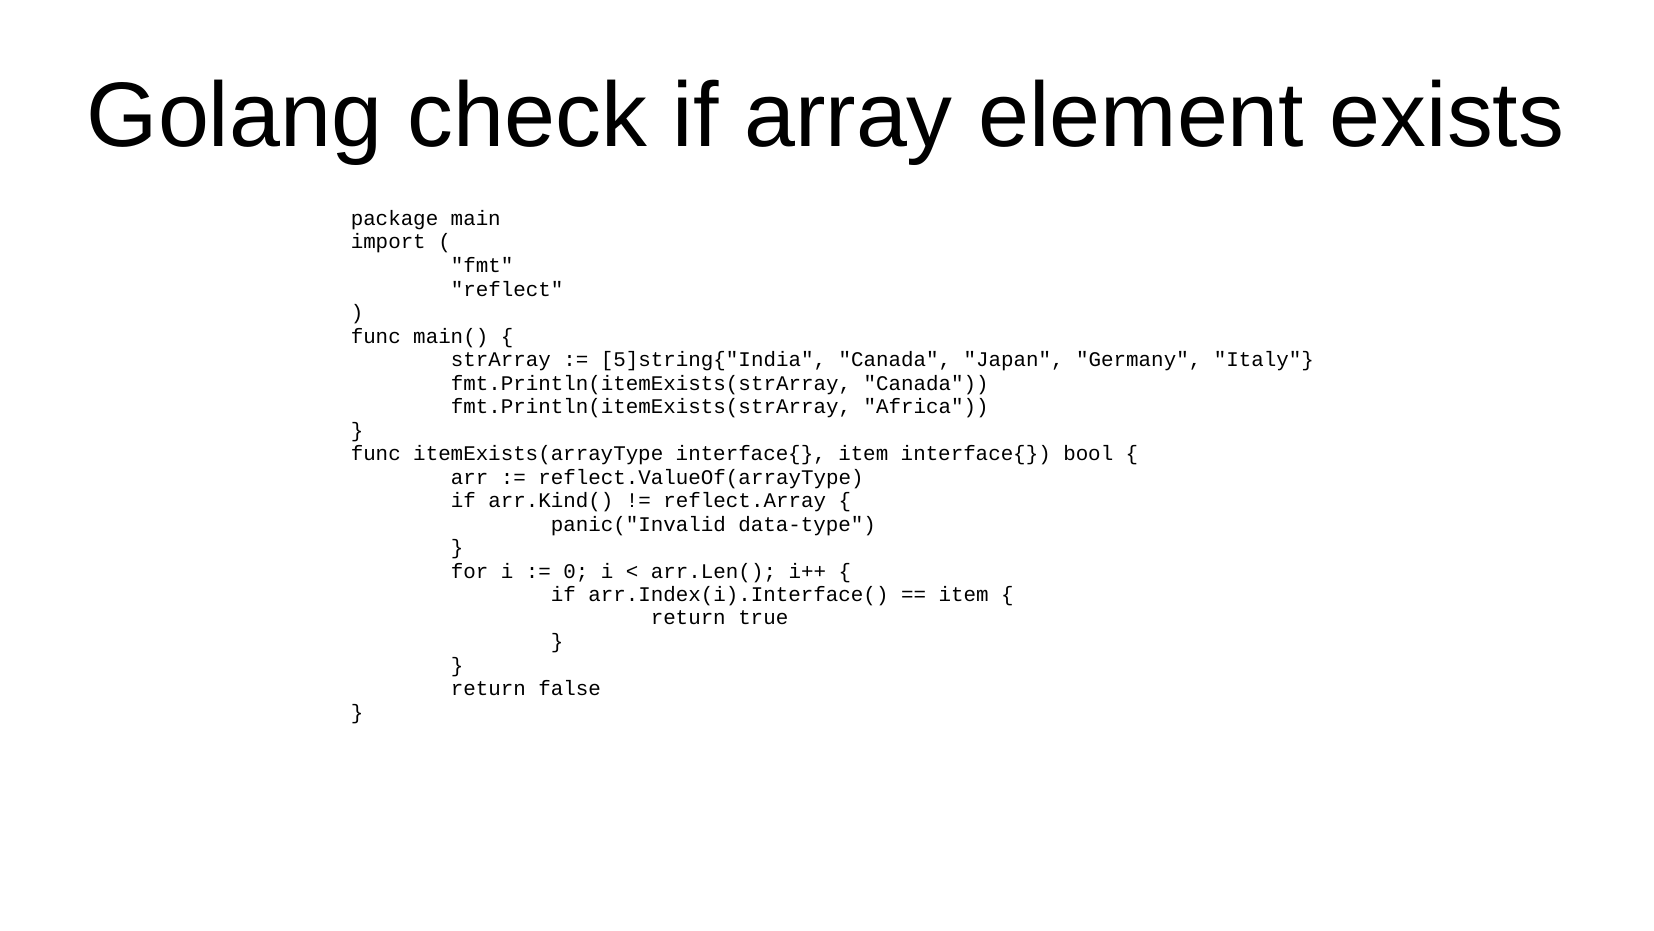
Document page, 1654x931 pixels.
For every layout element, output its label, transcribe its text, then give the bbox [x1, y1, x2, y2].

text_box package main import ( "fmt" "reflect" ) func main() { strArray := [5]string{"India", "Canada", "Japan", "Germany", "Italy"} fmt.Println(itemExists(strArray, "Canada")) fmt.Println(itemExists(strArray, "Africa")) } func itemExists(arrayType interface{}, item interface{}) bool { arr := reflect.ValueOf(arrayType) if arr.Kind() != reflect.Array { panic("Invalid data-type") } for i := 0; i < arr.Len(); i++ { if arr.Index(i).Interface() == item { return true } } return false } [336, 200, 1329, 733]
title Golang check if array element exists [82, 37, 1571, 193]
